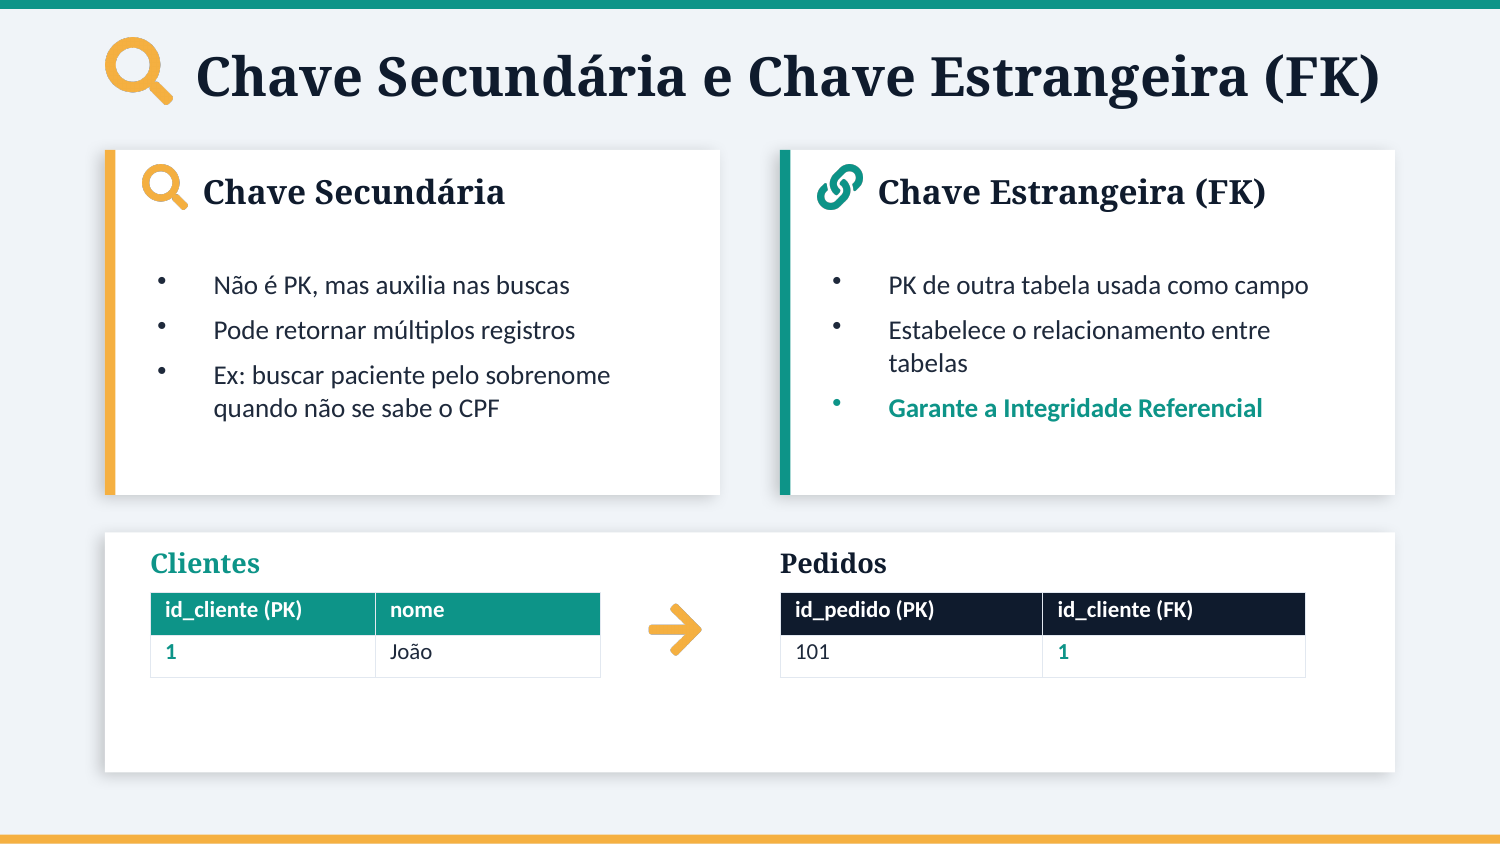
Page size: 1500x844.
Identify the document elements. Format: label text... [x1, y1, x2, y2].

text_box Pedidos [779, 539, 1155, 585]
picture [817, 164, 863, 210]
text_box [0, 0, 1500, 9]
table_cell 1 [1043, 636, 1305, 677]
text_box Não é PK, mas auxilia nas buscas Pode retornar múltiplos registros Ex: buscar paciente pelo sobrenome quando não se sabe o CPF [142, 232, 683, 458]
picture [142, 164, 188, 210]
text_box Chave Estrangeira (FK) [877, 165, 1358, 218]
text_box Chave Secundária e Chave Estrangeira (FK) [194, 37, 1395, 113]
text_box PK de outra tabela usada como campo Estabelece o relacionamento entre tabelas Garante a Integridade Referencial [817, 232, 1358, 458]
table_cell João [376, 636, 600, 677]
table_header nome [376, 593, 600, 635]
table_header id_cliente (FK) [1043, 593, 1305, 635]
picture [645, 599, 705, 660]
text_box [779, 149, 1395, 495]
table_header id_pedido (PK) [781, 593, 1042, 635]
table_header id_cliente (PK) [151, 593, 375, 635]
text_box [104, 149, 720, 495]
text_box [104, 532, 1395, 773]
text_box Clientes [149, 539, 525, 585]
text_box Chave Secundária [202, 165, 683, 218]
table_cell 1 [151, 636, 375, 677]
table_cell 101 [781, 636, 1042, 677]
text_box [0, 834, 1500, 844]
picture [105, 37, 173, 105]
